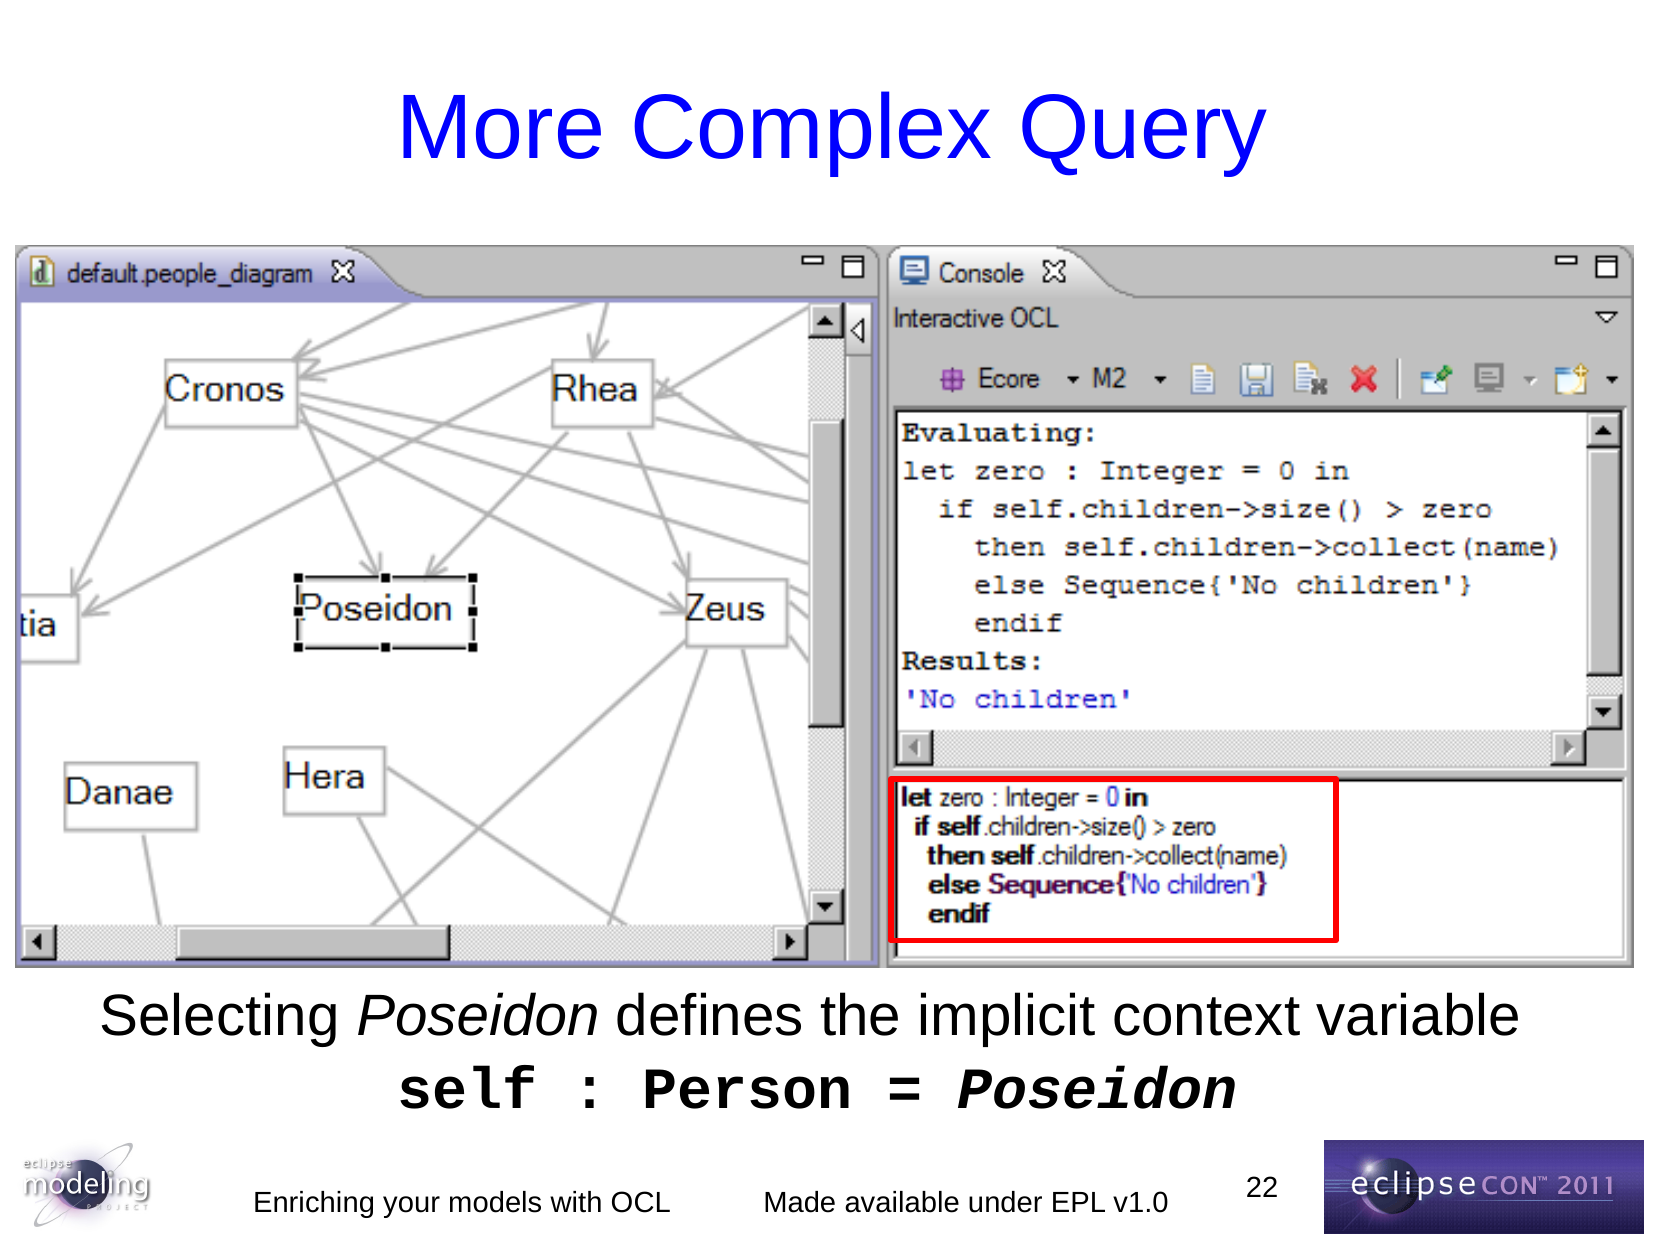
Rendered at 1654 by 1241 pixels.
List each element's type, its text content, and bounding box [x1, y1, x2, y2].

title More Complex Query [88, 23, 1577, 231]
picture [15, 245, 1634, 968]
picture [9, 1136, 156, 1235]
picture [1324, 1140, 1644, 1234]
list Selecting Poseidon defines the implicit context variable self : Person = Poseidon [99, 968, 1536, 1177]
